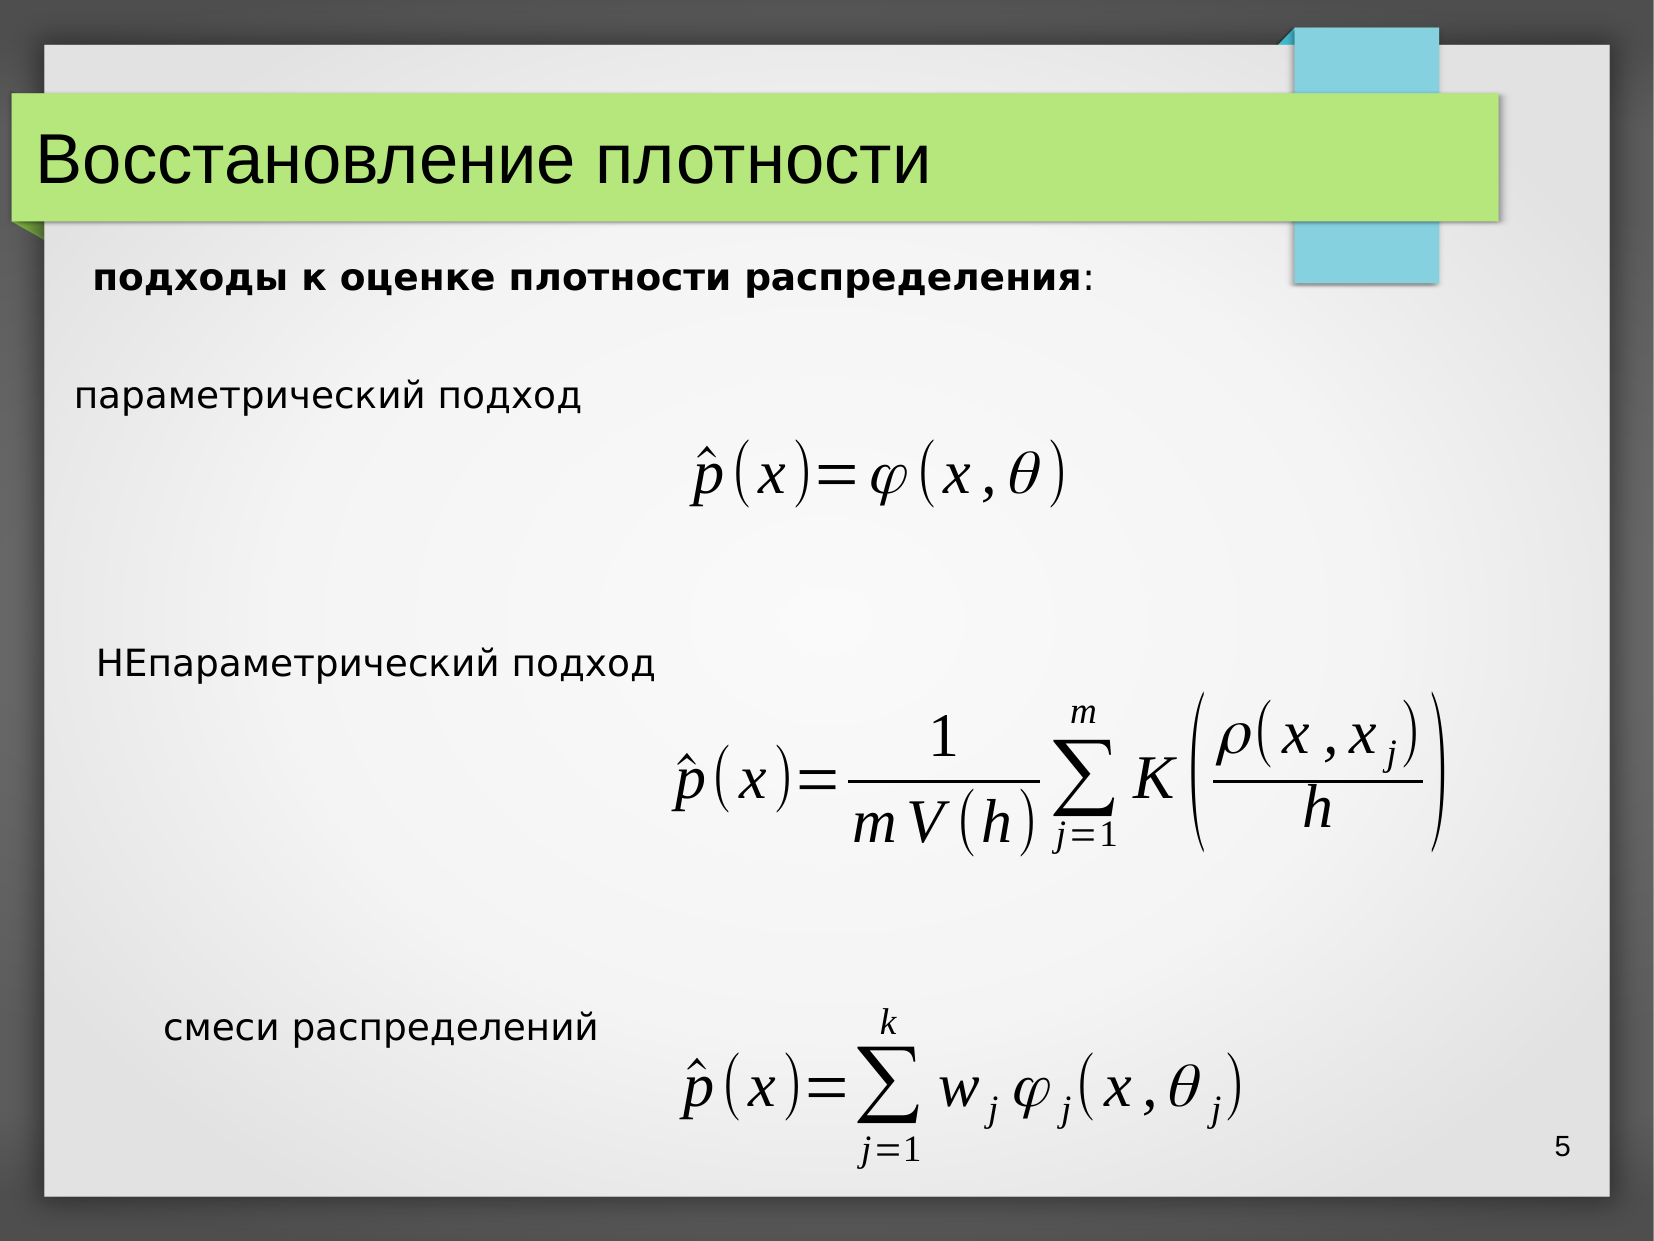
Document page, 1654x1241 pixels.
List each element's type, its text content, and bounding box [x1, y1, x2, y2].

chart [661, 687, 1457, 863]
chart [681, 437, 1075, 512]
picture [0, 0, 1654, 1241]
text_box подходы к оценке плотности распределения: [77, 248, 1111, 309]
chart [671, 1000, 1252, 1170]
title Восстановление плотности [35, 118, 1489, 199]
text_box смеси распределений [148, 997, 657, 1059]
text_box НЕпараметрический подход [81, 634, 696, 718]
text_box параметрический подход [59, 366, 626, 438]
